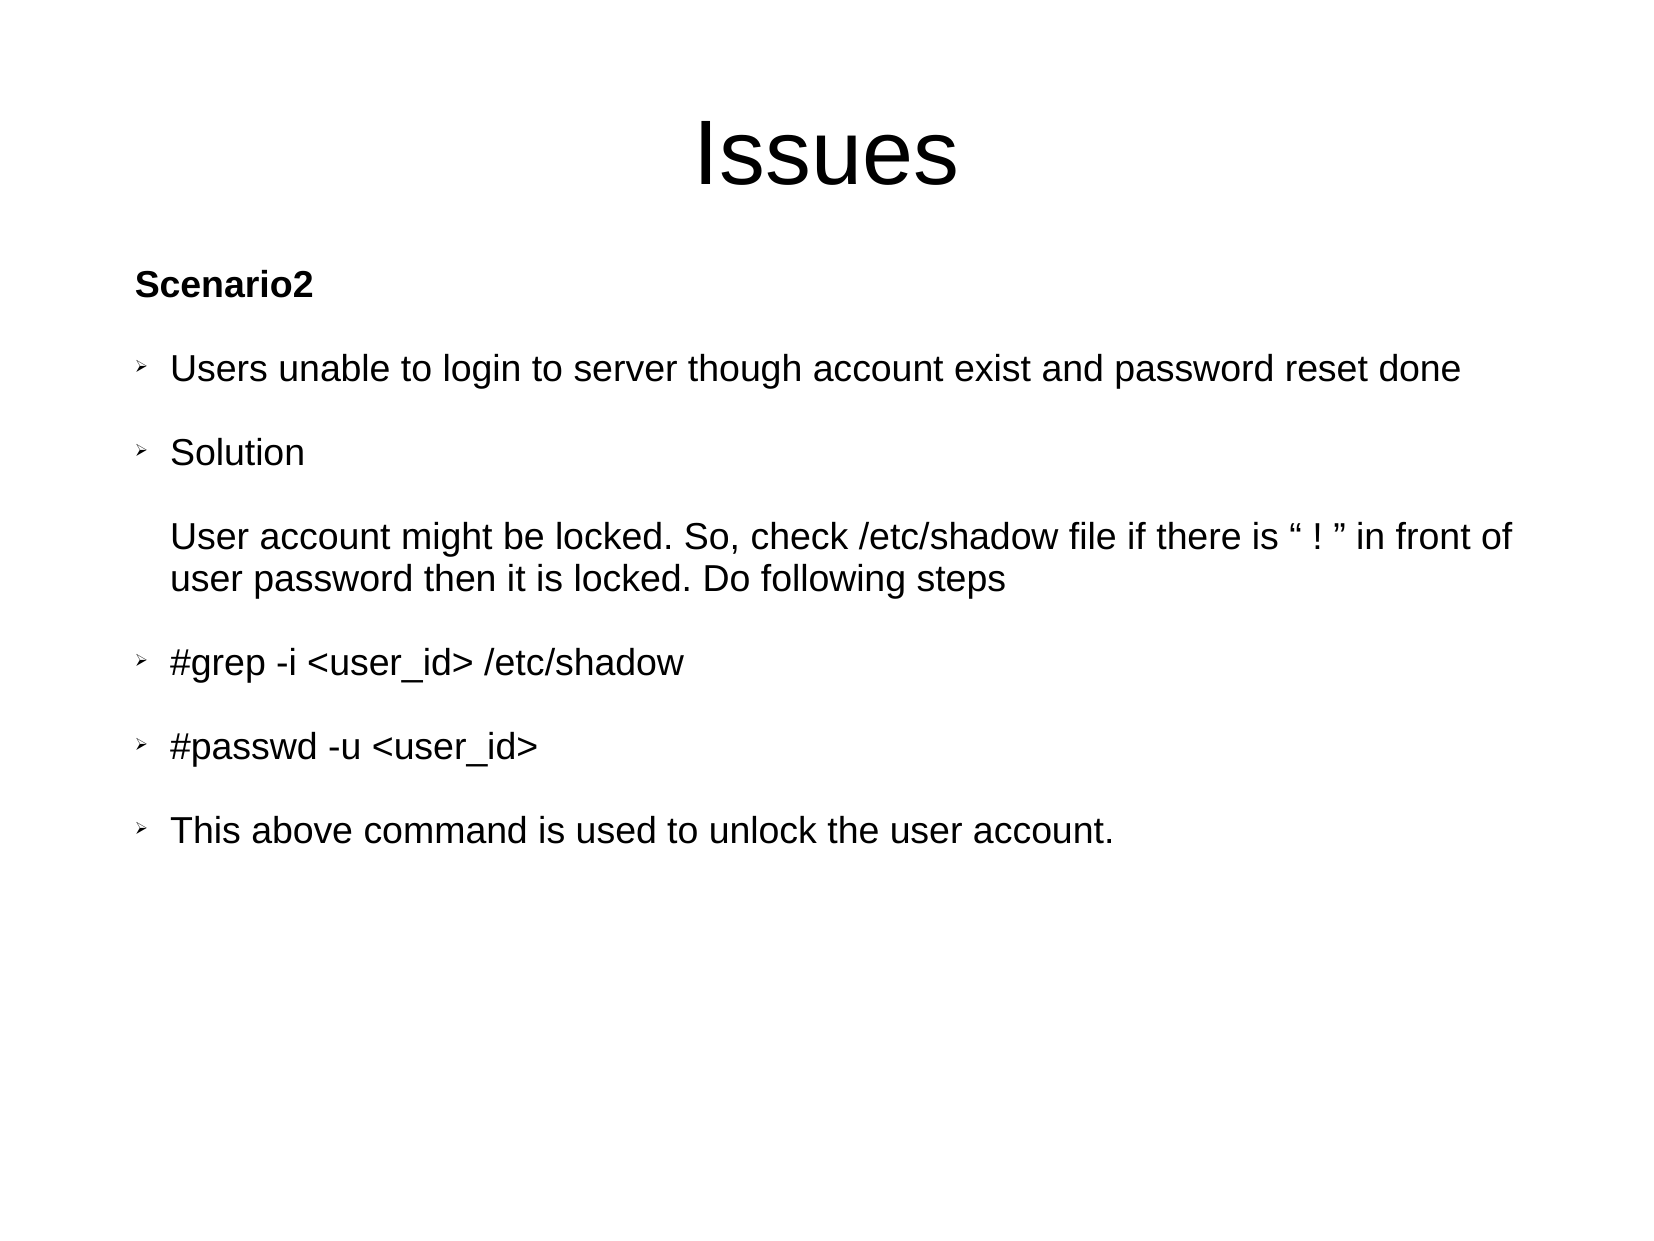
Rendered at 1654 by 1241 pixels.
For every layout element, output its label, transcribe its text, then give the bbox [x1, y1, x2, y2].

text_box Scenario2 Users unable to login to server though account exist and password reset done Solution User account might be locked. So, check /etc/shadow file if there is “ ! ” in front of user password then it is locked. Do following steps #grep -i <user_id> /etc/shadow #passwd -u <user_id> This above command is used to unlock the user account. [120, 256, 1546, 860]
title Issues [82, 49, 1571, 257]
